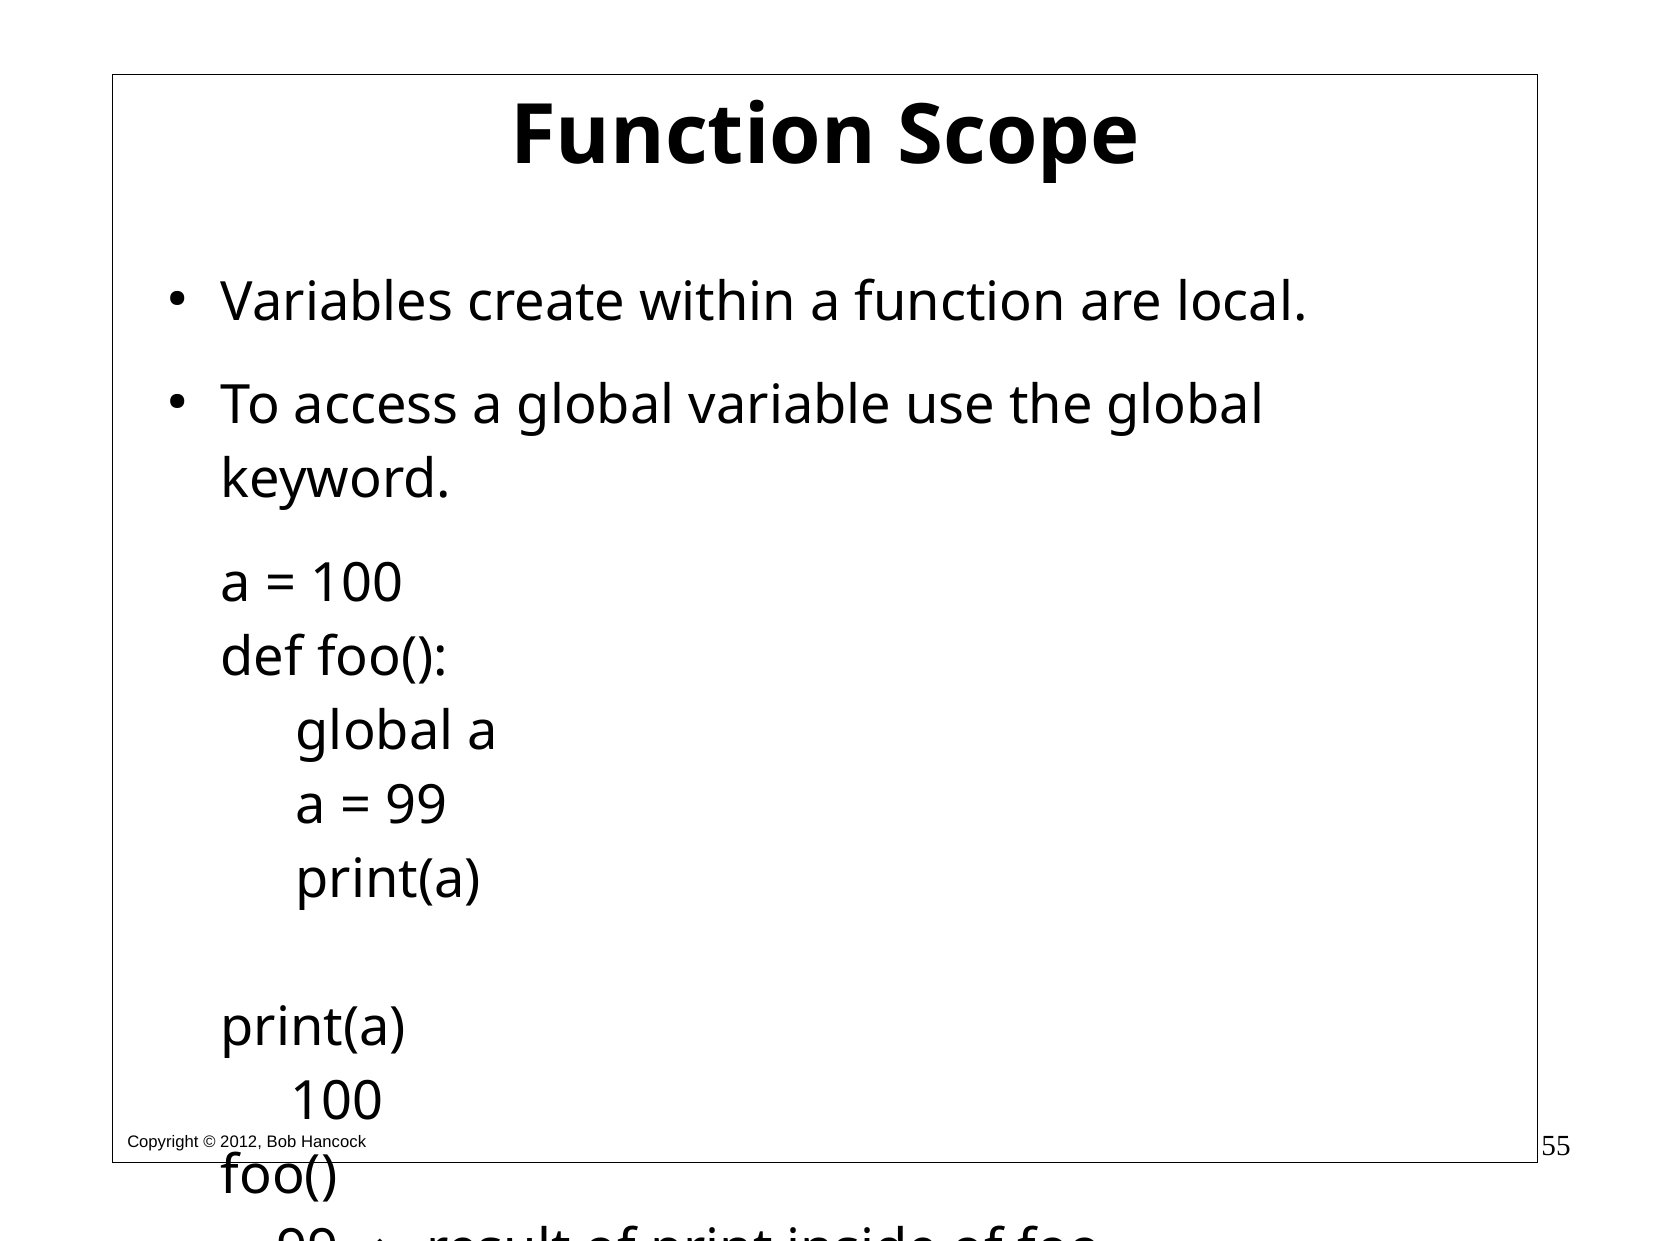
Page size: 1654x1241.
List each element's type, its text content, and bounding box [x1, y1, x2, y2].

title Function Scope [112, 75, 1538, 188]
list Variables create within a function are local. To access a global variable use the global keyword. a = 100 def foo(): global a a = 99 print(a) print(a) 100 foo() 99 ← result of print inside of foo print(a) 99 [150, 262, 1501, 1126]
text_box Copyright © 2012, Bob Hancock [112, 1125, 382, 1159]
